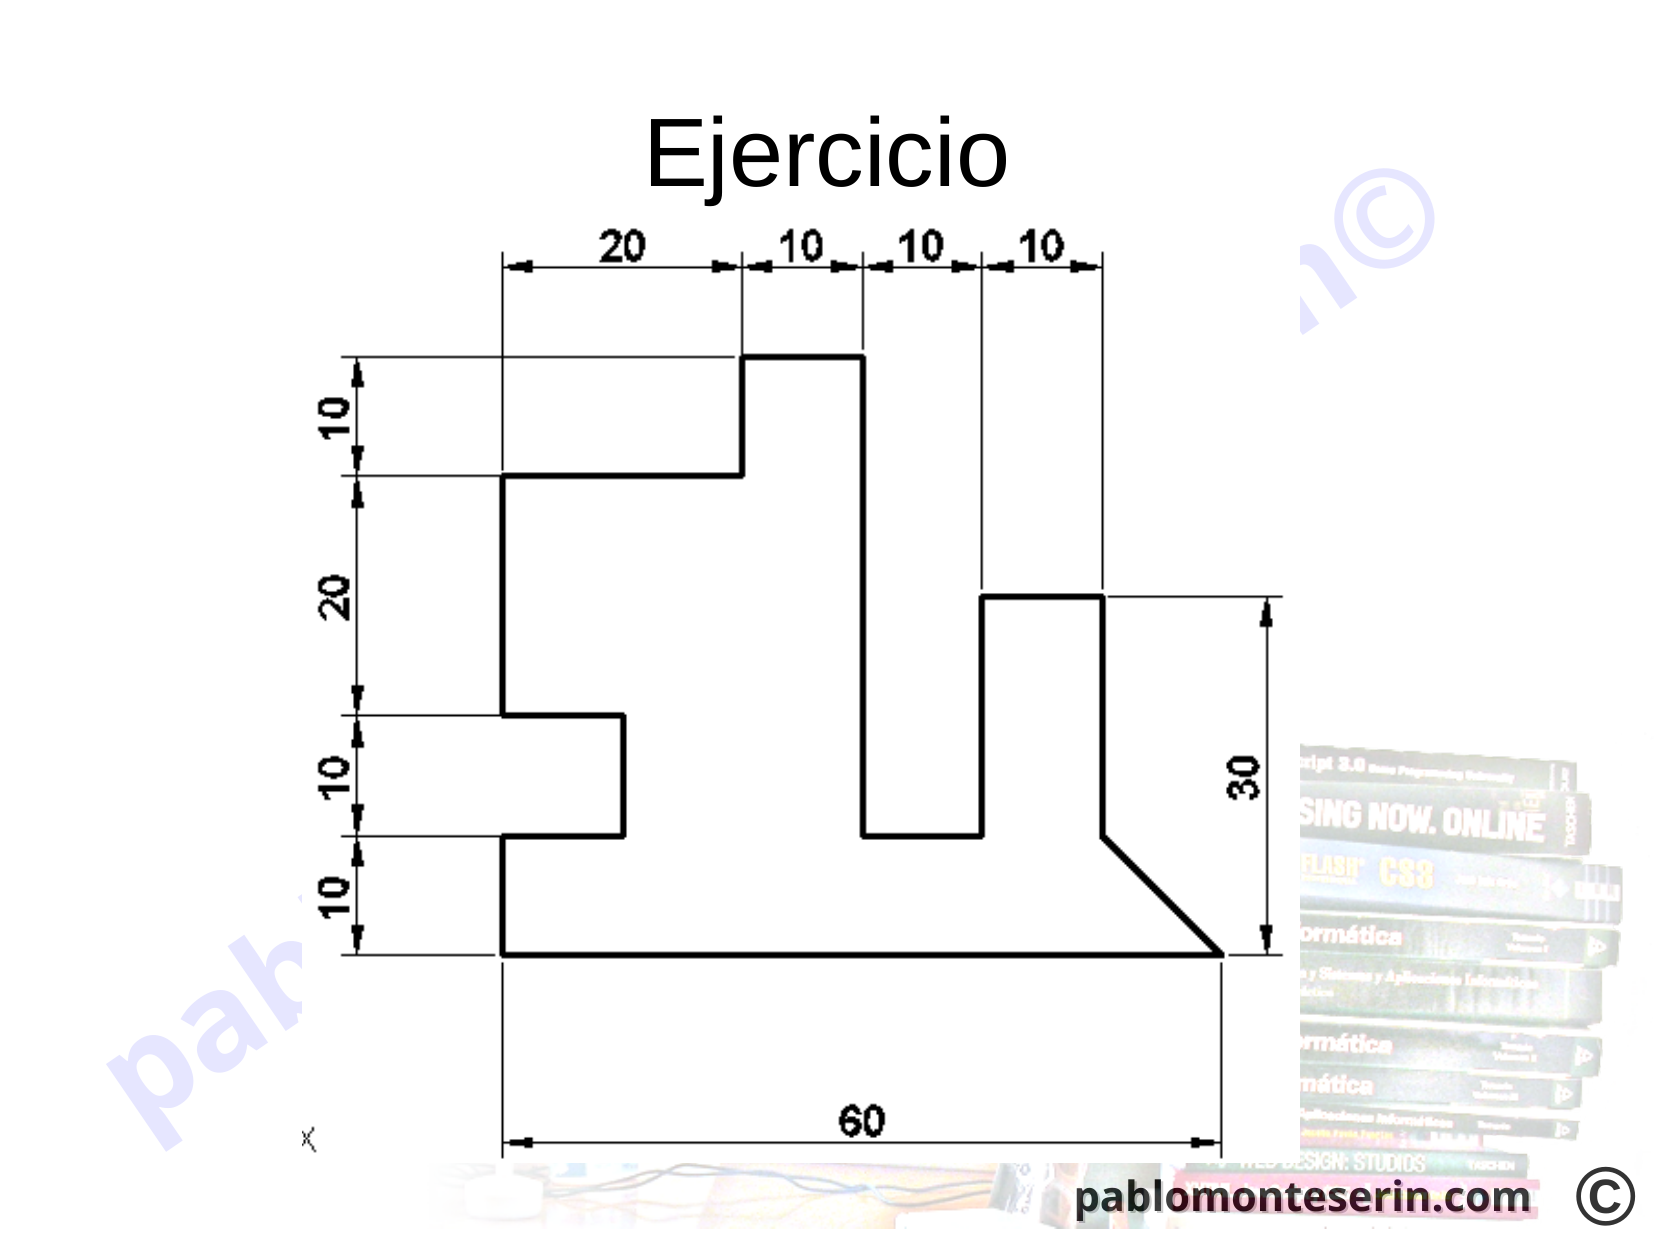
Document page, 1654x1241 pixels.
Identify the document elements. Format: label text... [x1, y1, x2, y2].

picture [302, 219, 1654, 1229]
title Ejercicio [82, 49, 1571, 257]
